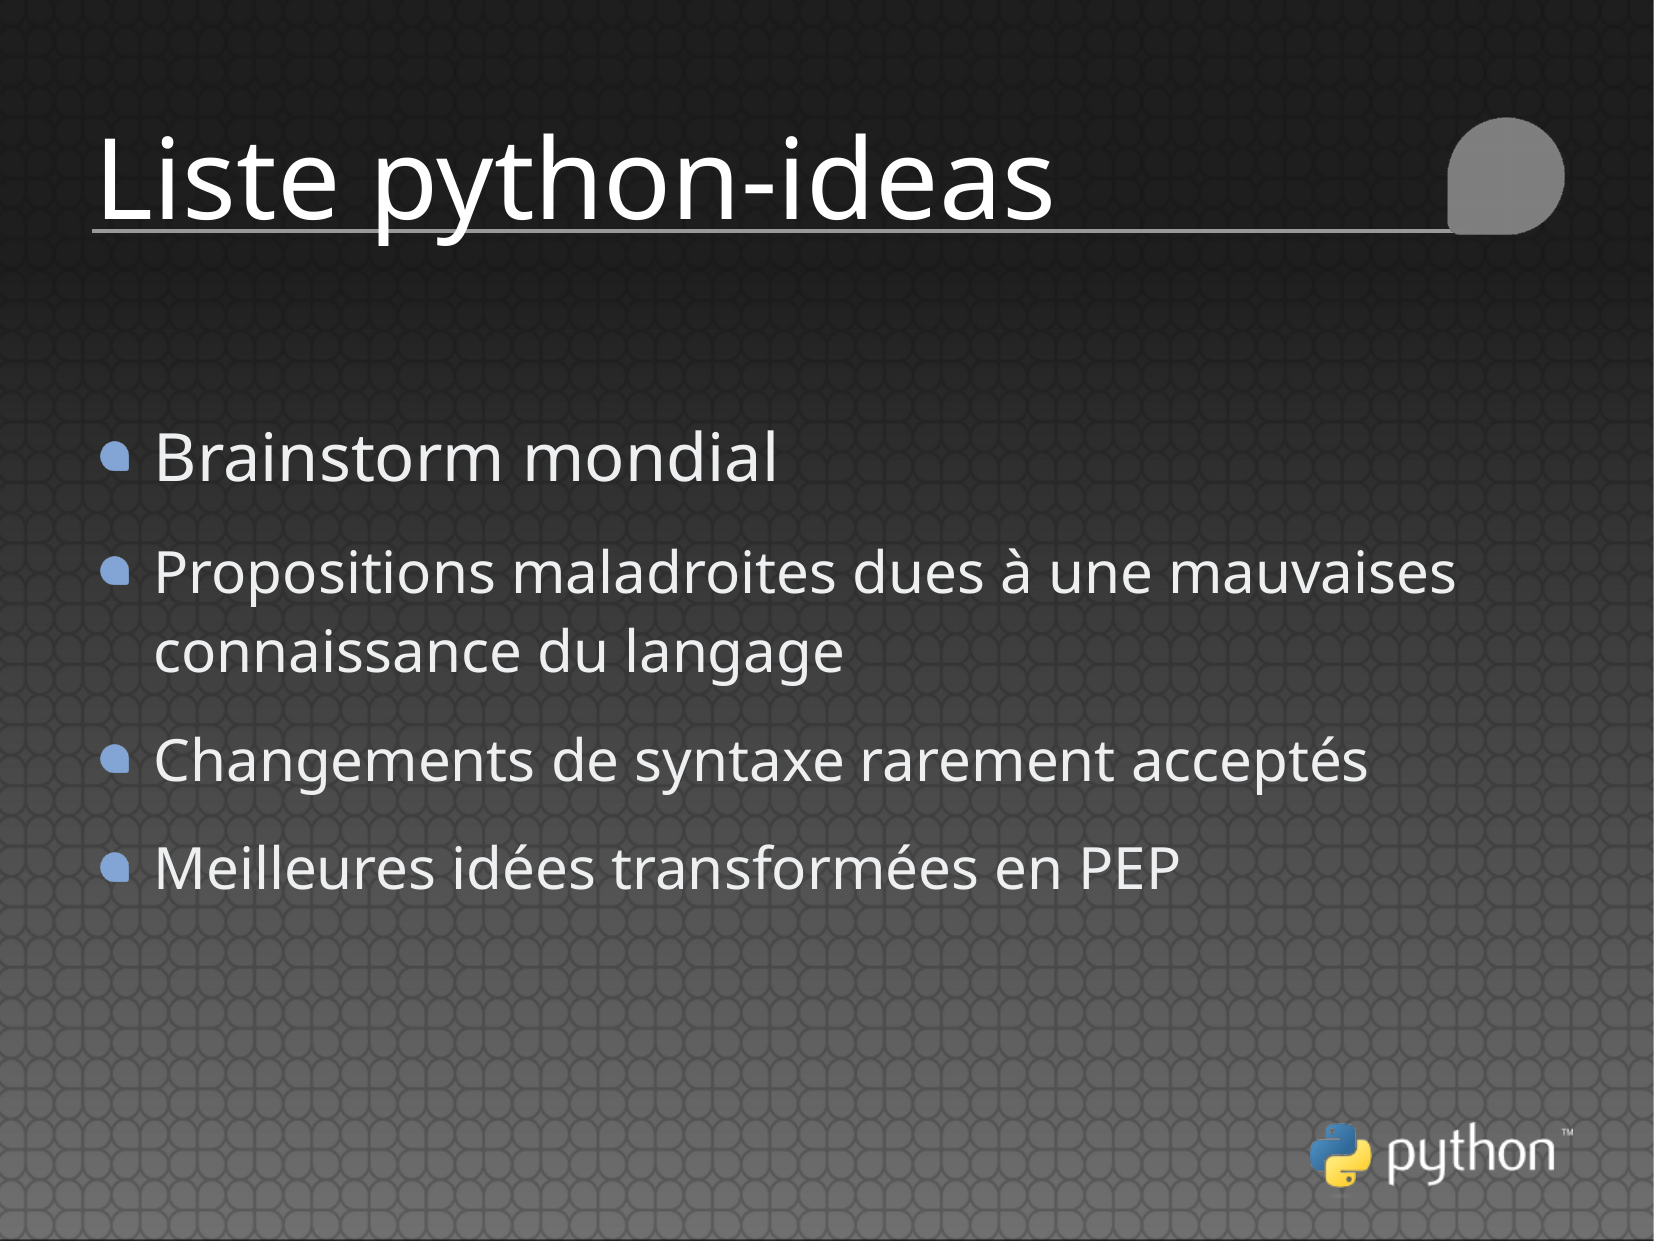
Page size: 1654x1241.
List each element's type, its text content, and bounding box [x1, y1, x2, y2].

list Brainstorm mondial Propositions maladroites dues à une mauvaises connaissance du langage Changements de syntaxe rarement acceptés Meilleures idées transformées en PEP [82, 290, 1571, 1094]
title Liste python-ideas [94, 100, 1426, 251]
picture [0, 0, 1654, 1241]
